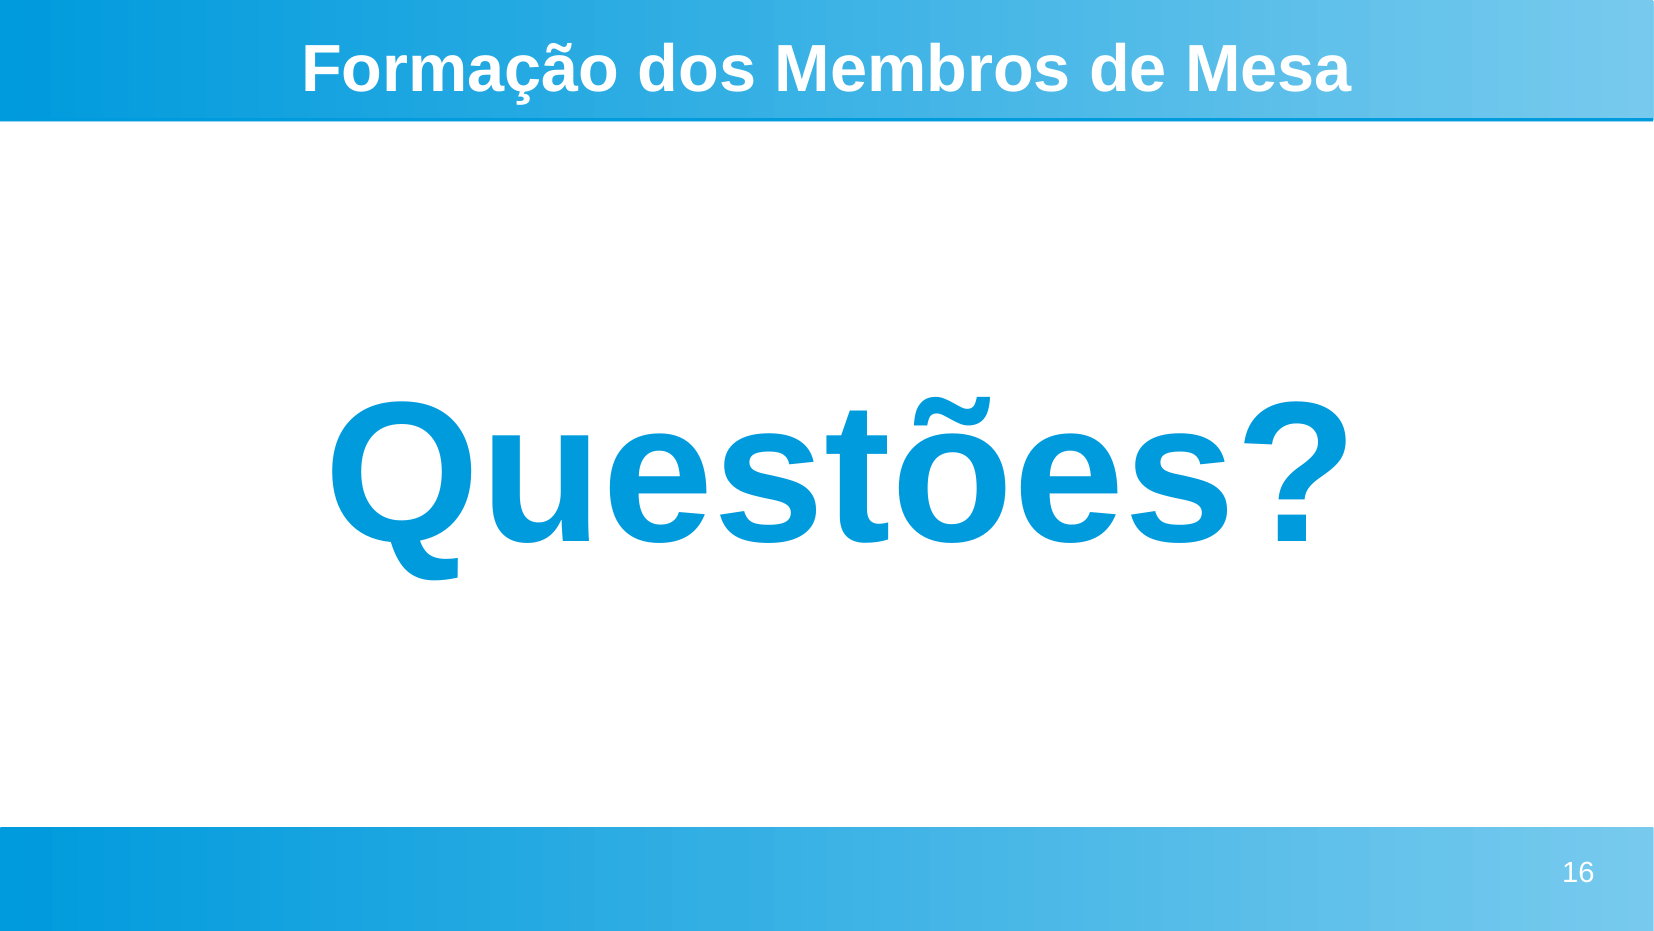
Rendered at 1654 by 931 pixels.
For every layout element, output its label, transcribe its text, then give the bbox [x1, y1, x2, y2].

title Formação dos Membros de Mesa [59, 29, 1595, 108]
list Questões? [59, 177, 1536, 768]
